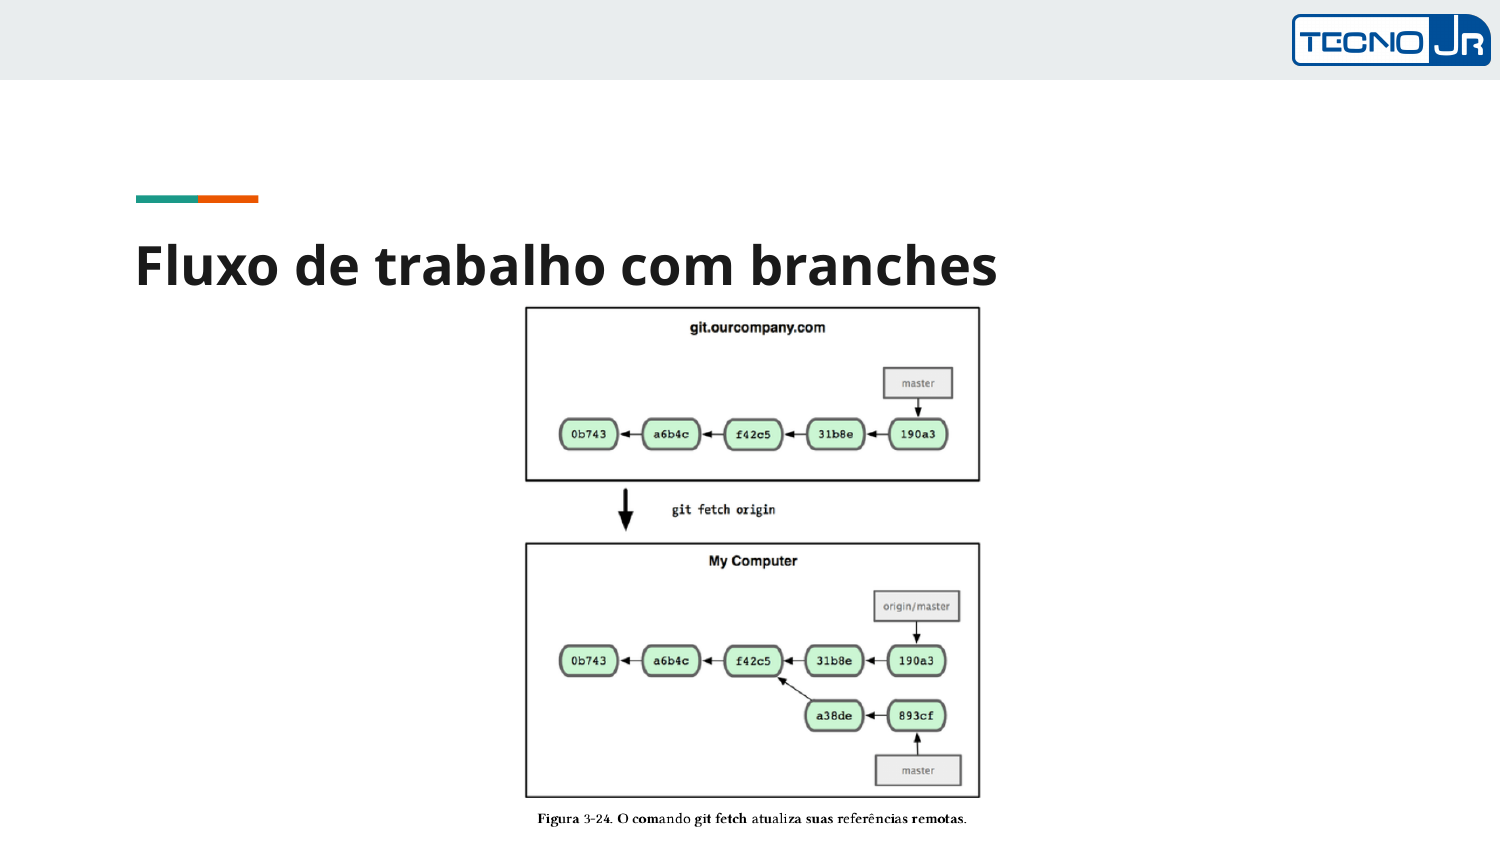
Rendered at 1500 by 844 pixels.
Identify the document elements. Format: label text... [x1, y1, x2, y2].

picture [1292, 14, 1491, 66]
title Fluxo de trabalho com branches [119, 216, 1381, 305]
picture [517, 304, 983, 827]
